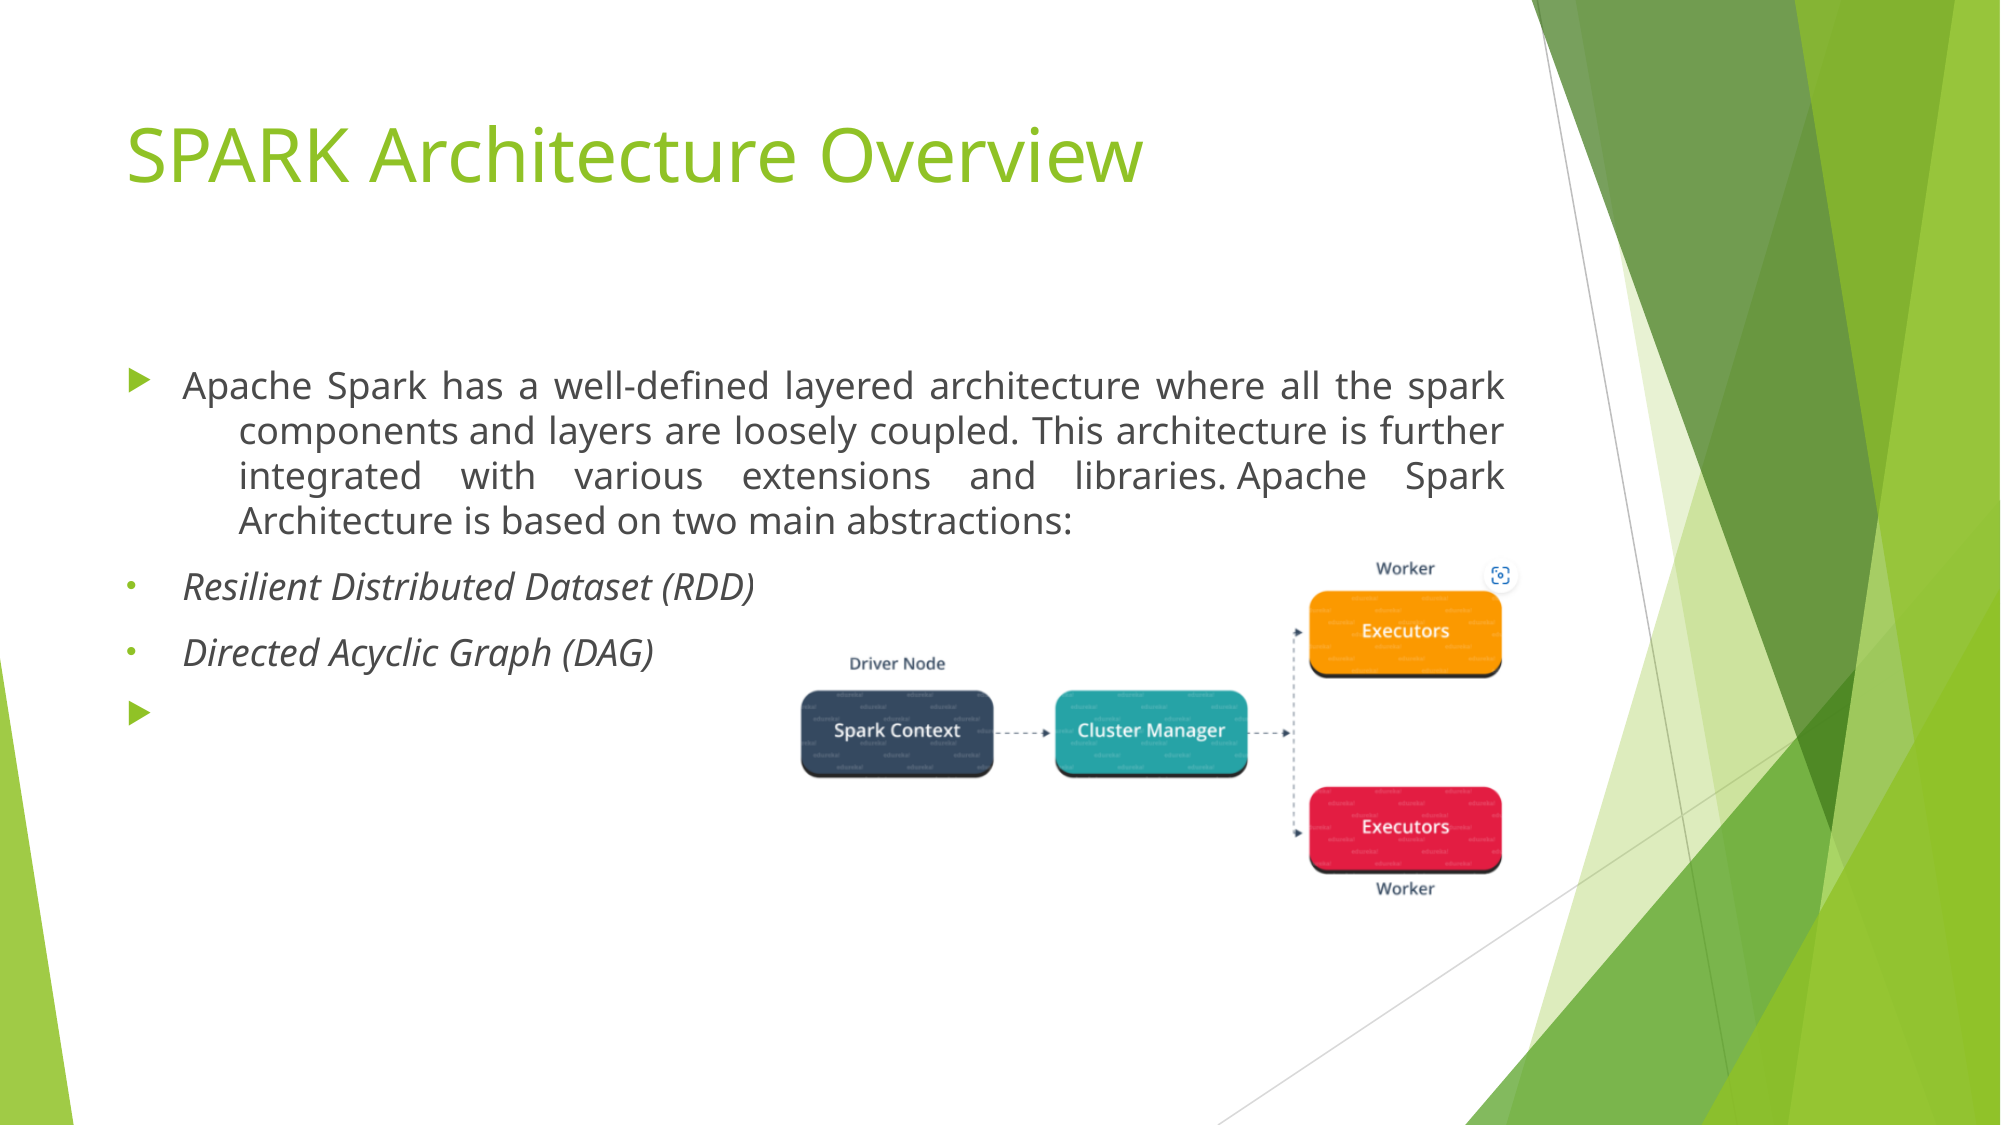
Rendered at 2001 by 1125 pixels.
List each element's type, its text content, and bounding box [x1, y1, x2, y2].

title SPARK Architecture Overview [111, 99, 1522, 317]
picture [753, 543, 1540, 903]
list Apache Spark has a well-defined layered architecture where all the spark components and layers are loosely coupled. This architecture is further integrated with various extensions and libraries. Apache Spark Architecture is based on two main abstractions: Resilient Distributed Dataset (RDD) Directed Acyclic Graph (DAG) [111, 354, 1522, 992]
